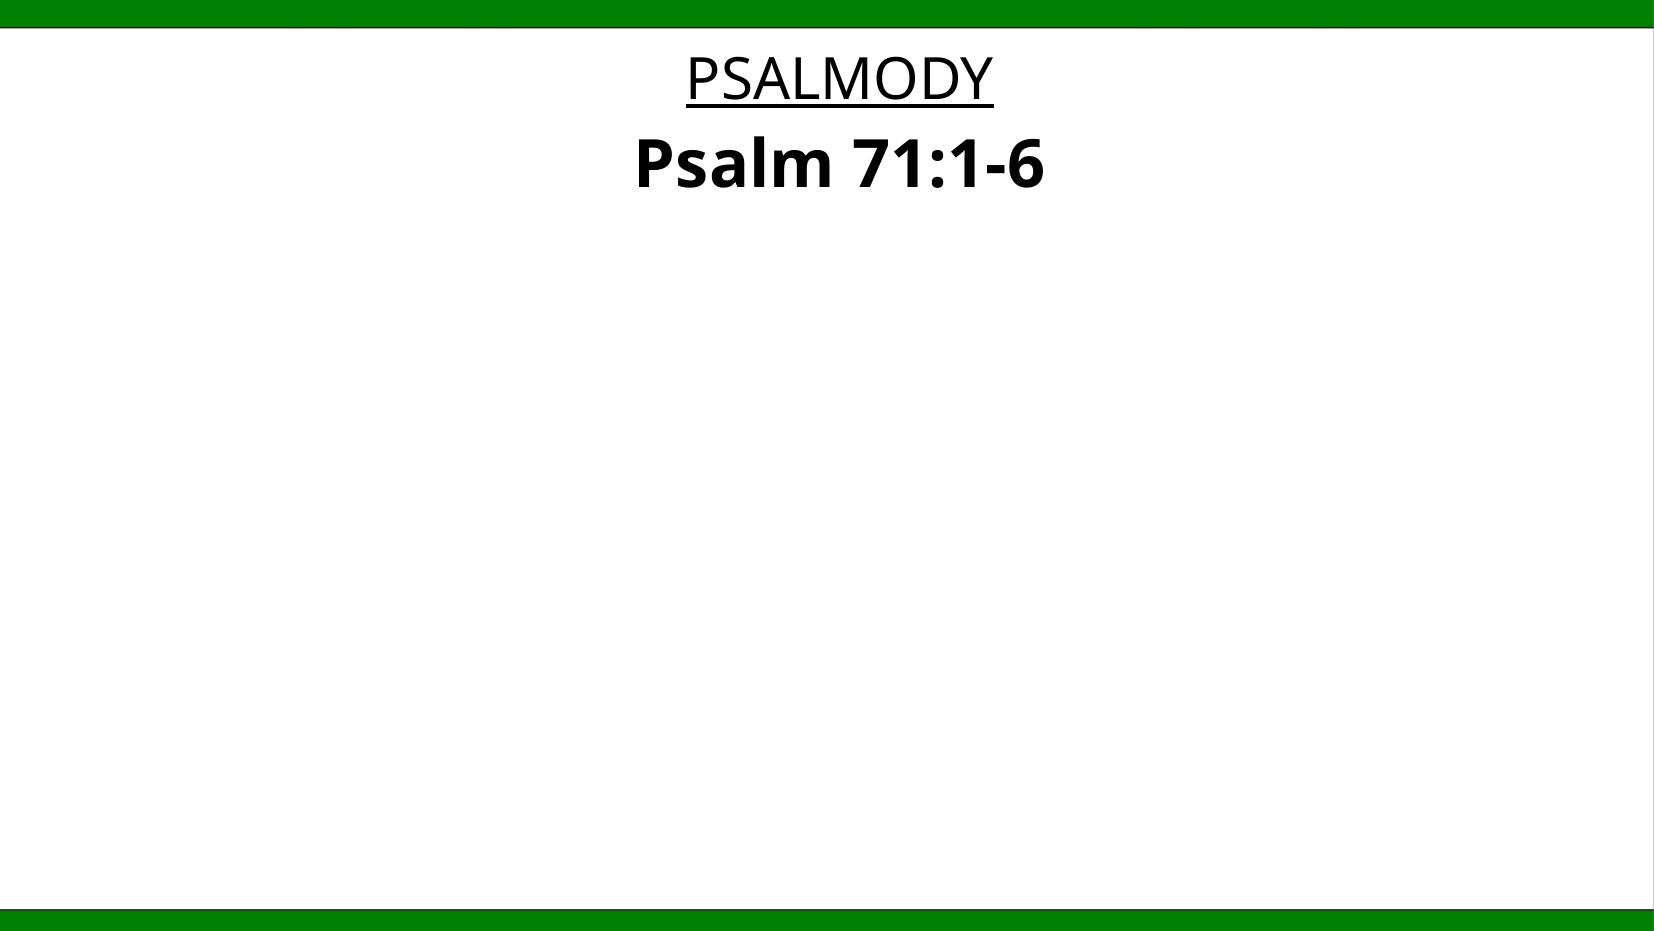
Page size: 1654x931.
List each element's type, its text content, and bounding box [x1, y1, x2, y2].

picture [0, 0, 1654, 931]
text_box PSALMODY Psalm 71:1-6 [105, 30, 1576, 211]
